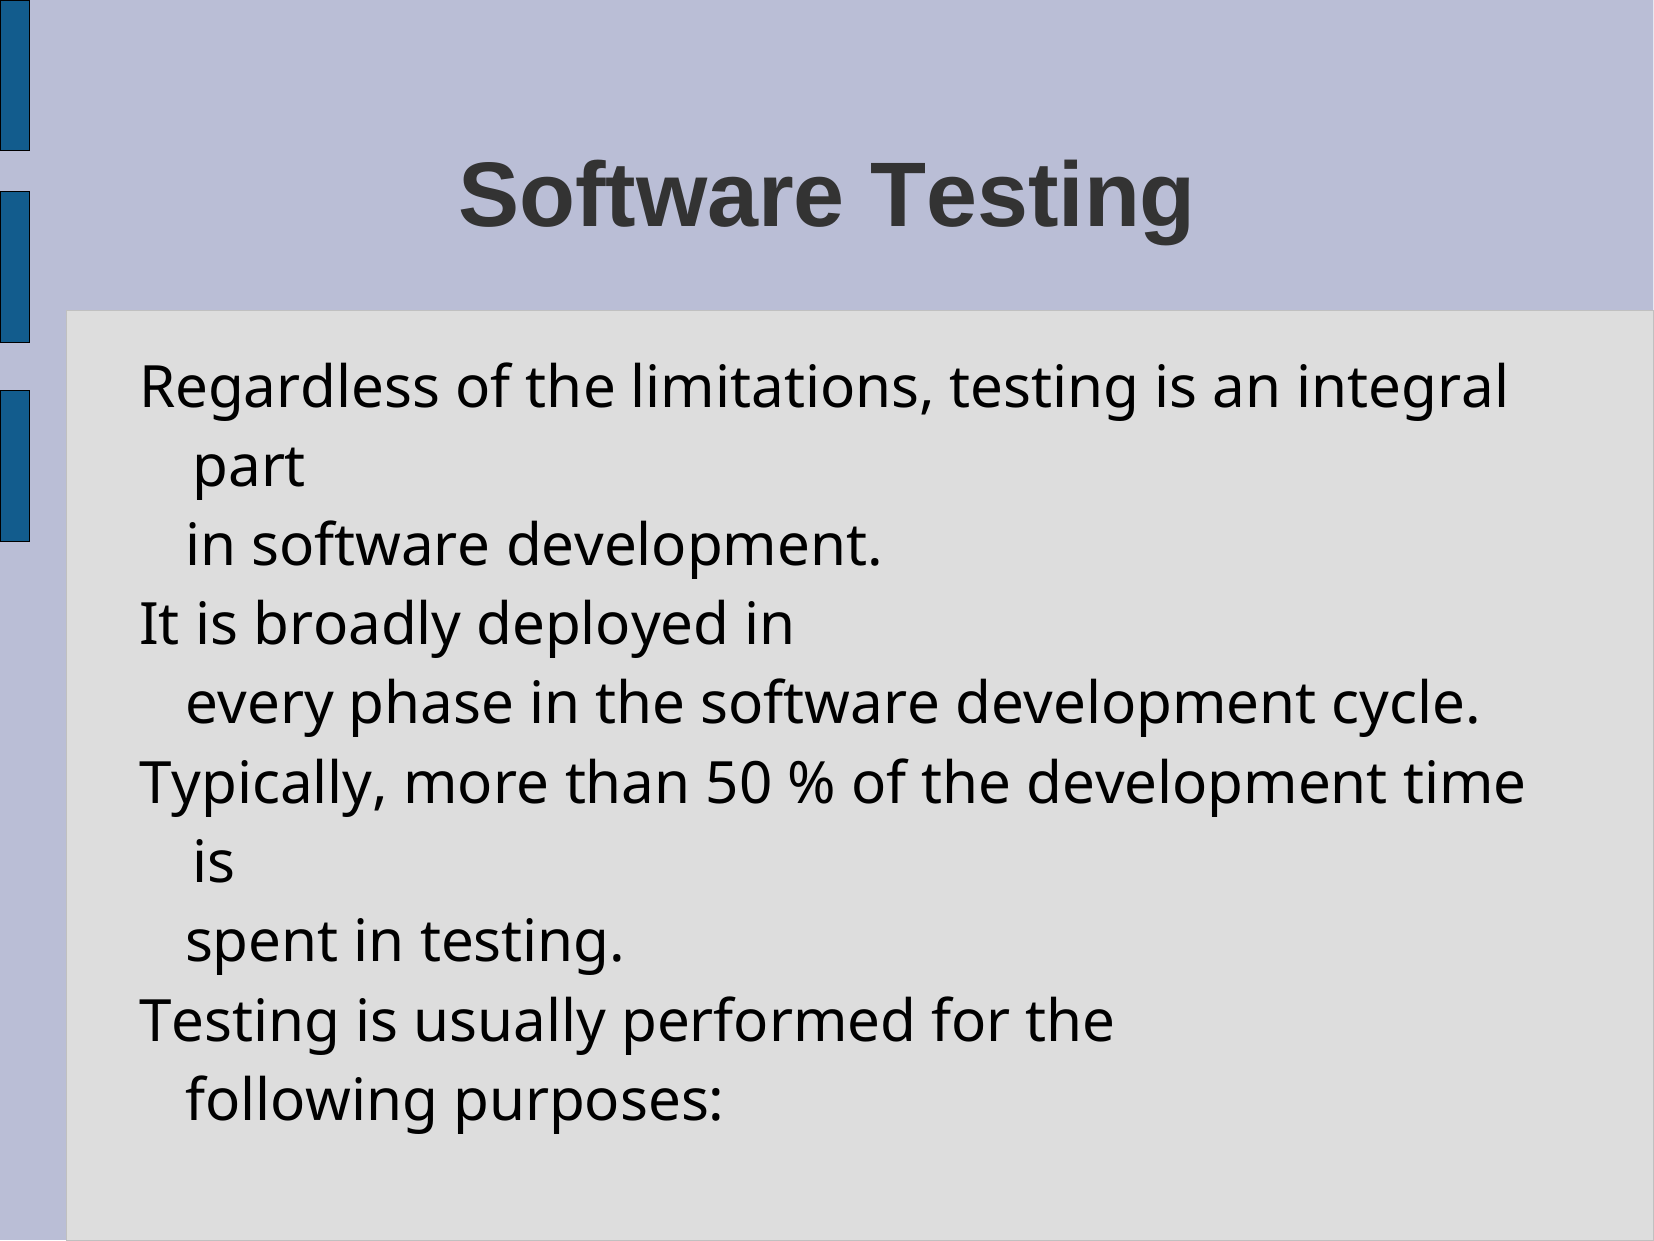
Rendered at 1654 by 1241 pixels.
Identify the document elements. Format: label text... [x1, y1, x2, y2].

title Software Testing [121, 91, 1534, 299]
list Regardless of the limitations, testing is an integral part in software development. It is broadly deployed in every phase in the software development cycle. Typically, more than 50 % of the development time is spent in testing. Testing is usually performed for the following purposes: [121, 344, 1534, 1127]
